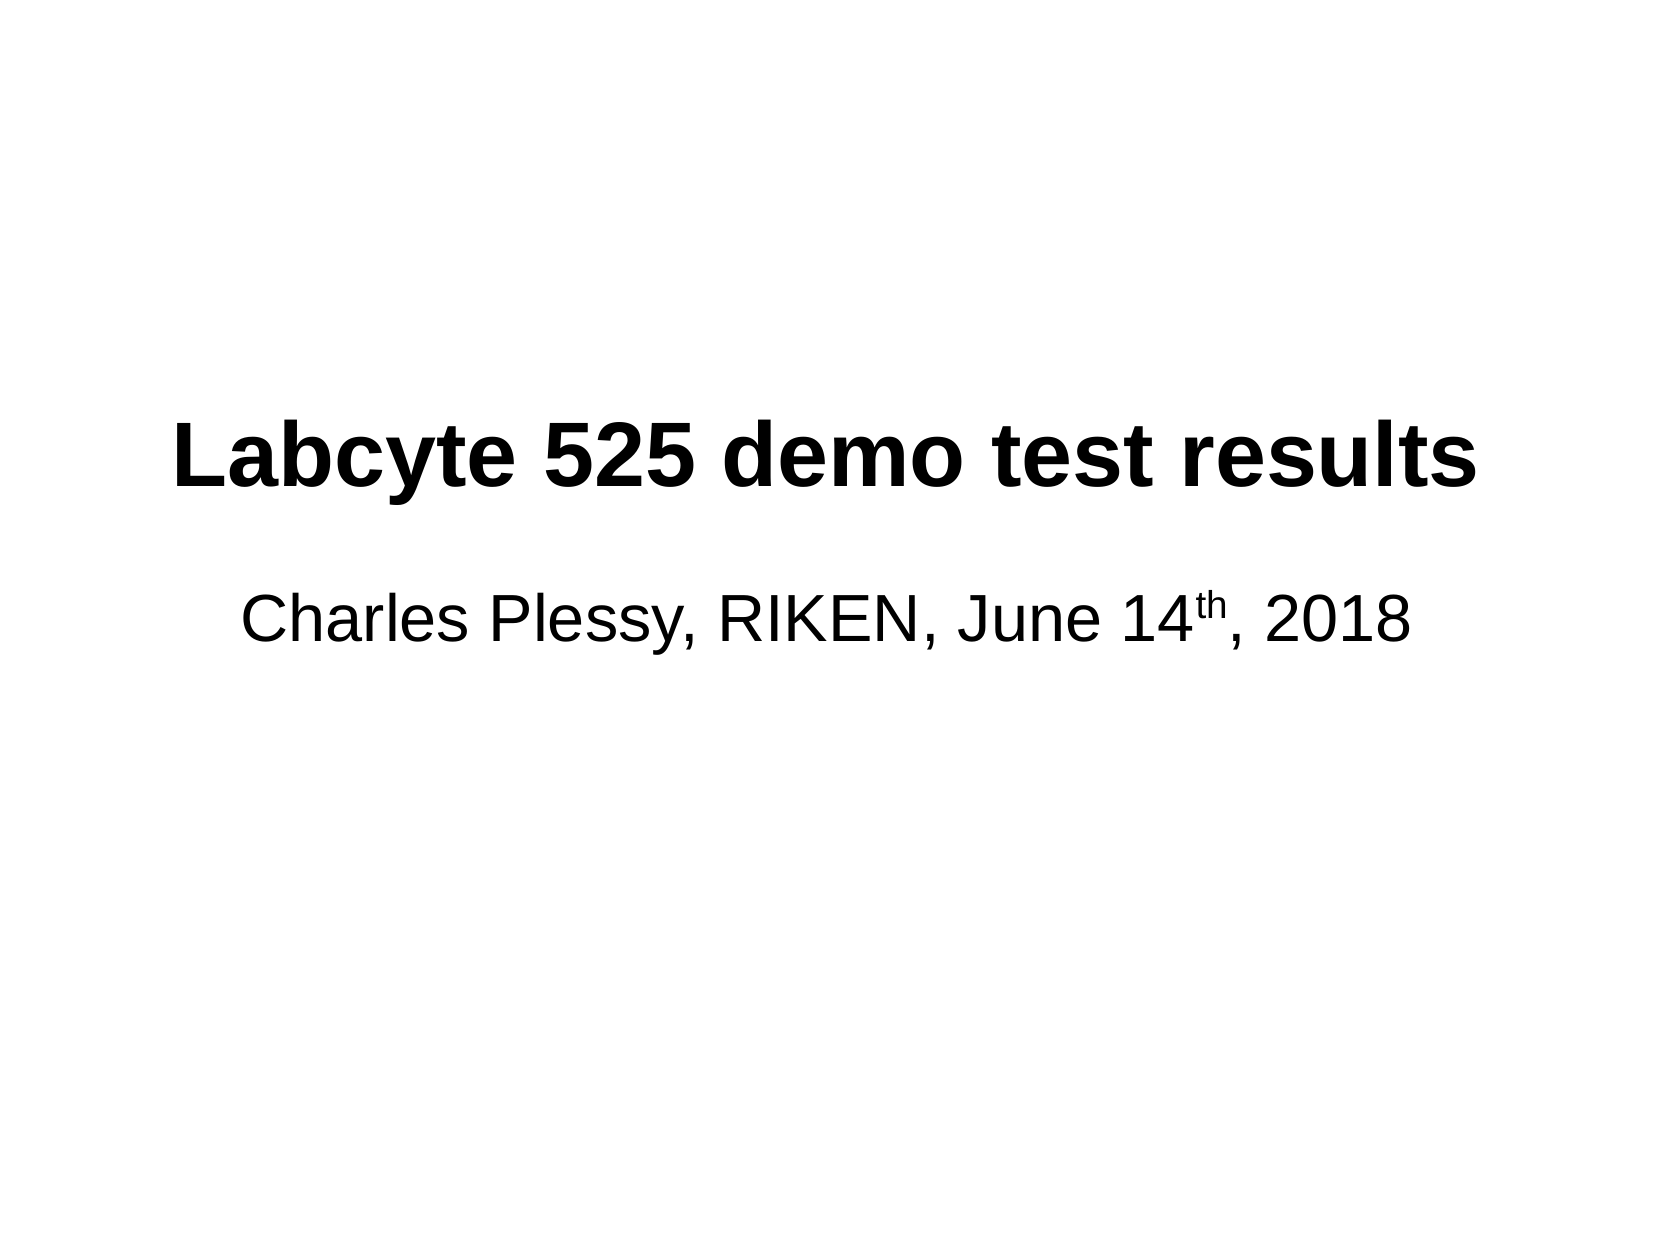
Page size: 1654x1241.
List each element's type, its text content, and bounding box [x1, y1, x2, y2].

subtitle Labcyte 525 demo test results Charles Plessy, RIKEN, June 14th, 2018 [82, 49, 1571, 1010]
